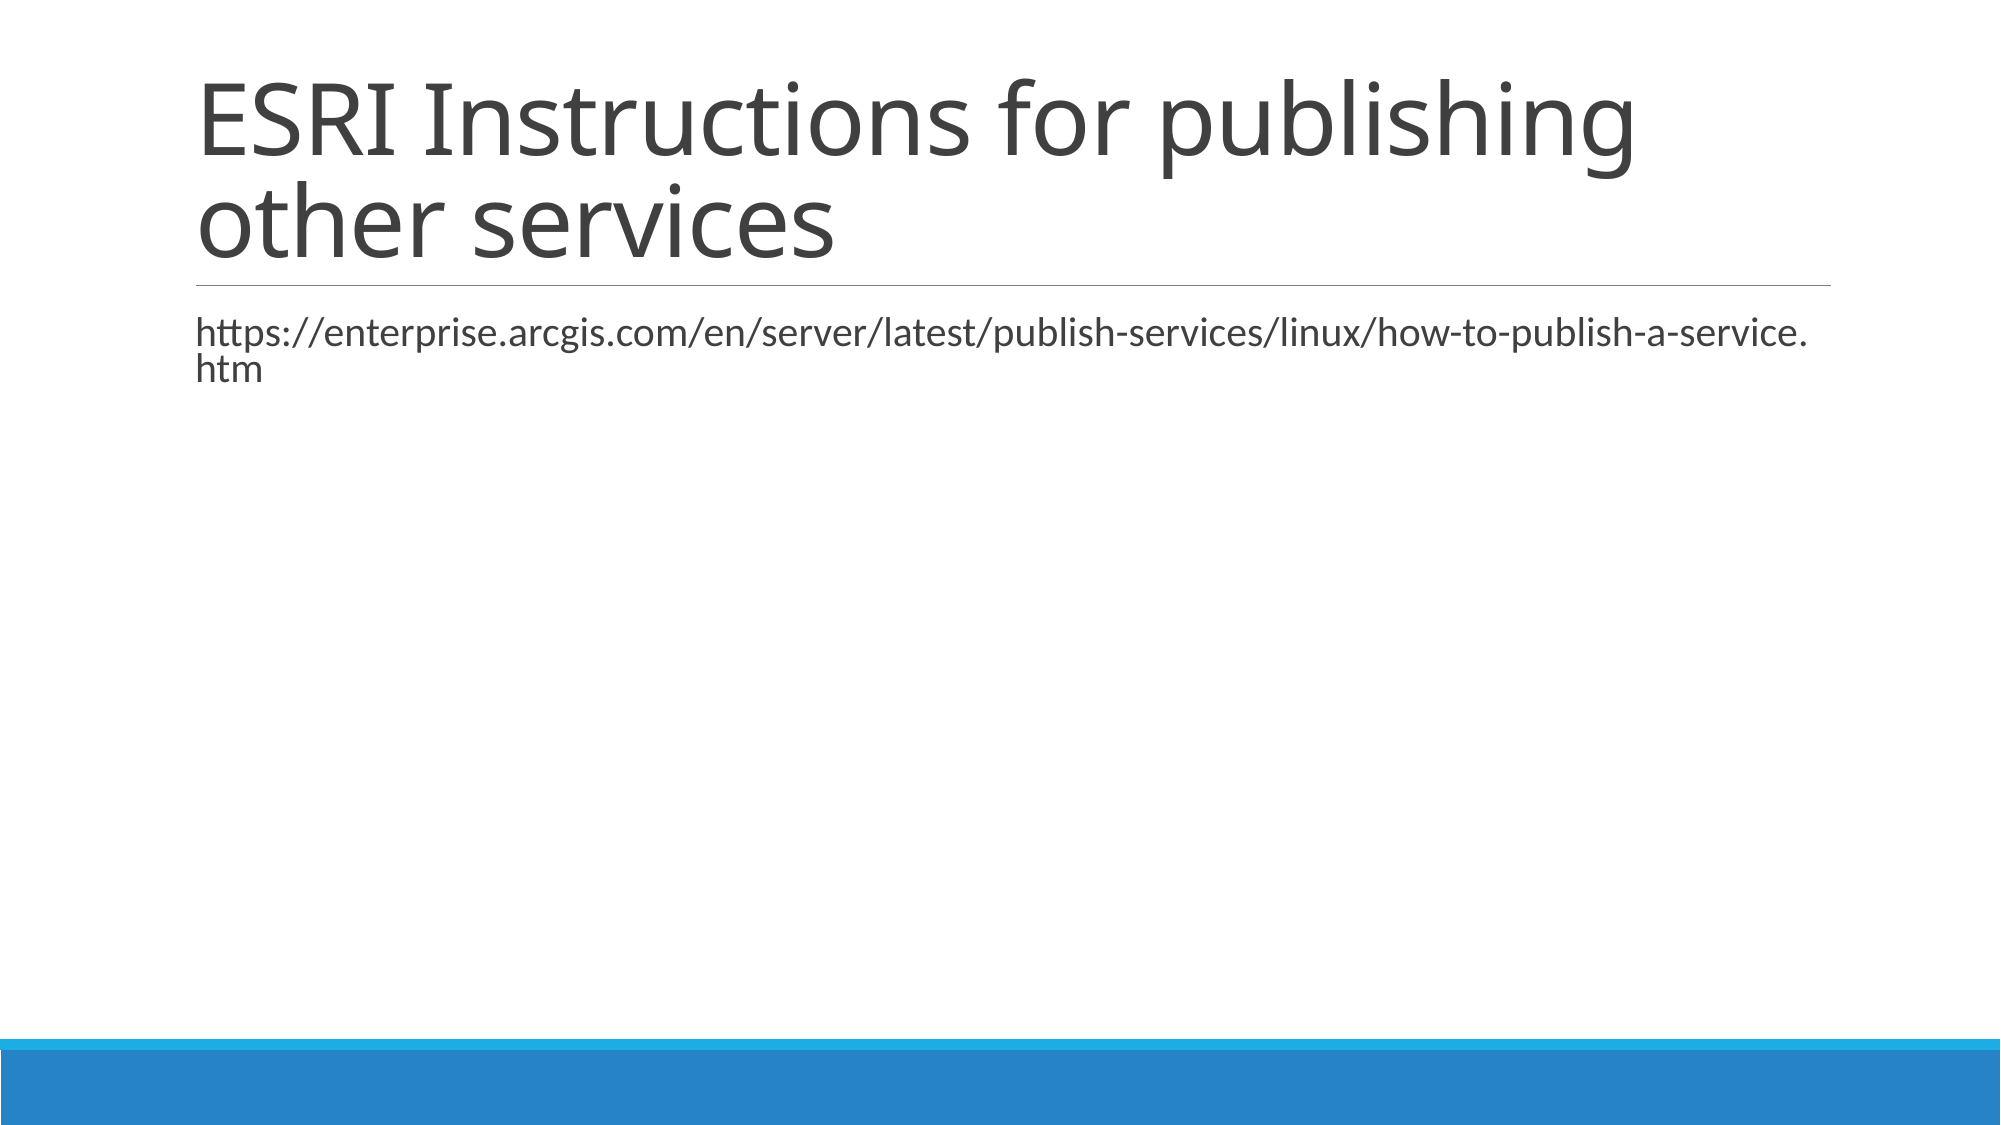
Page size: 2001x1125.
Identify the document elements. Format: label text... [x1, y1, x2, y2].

list https://enterprise.arcgis.com/en/server/latest/publish-services/linux/how-to-publish-a-service.htm [180, 302, 1831, 963]
title ESRI Instructions for publishing other services [180, 47, 1831, 286]
